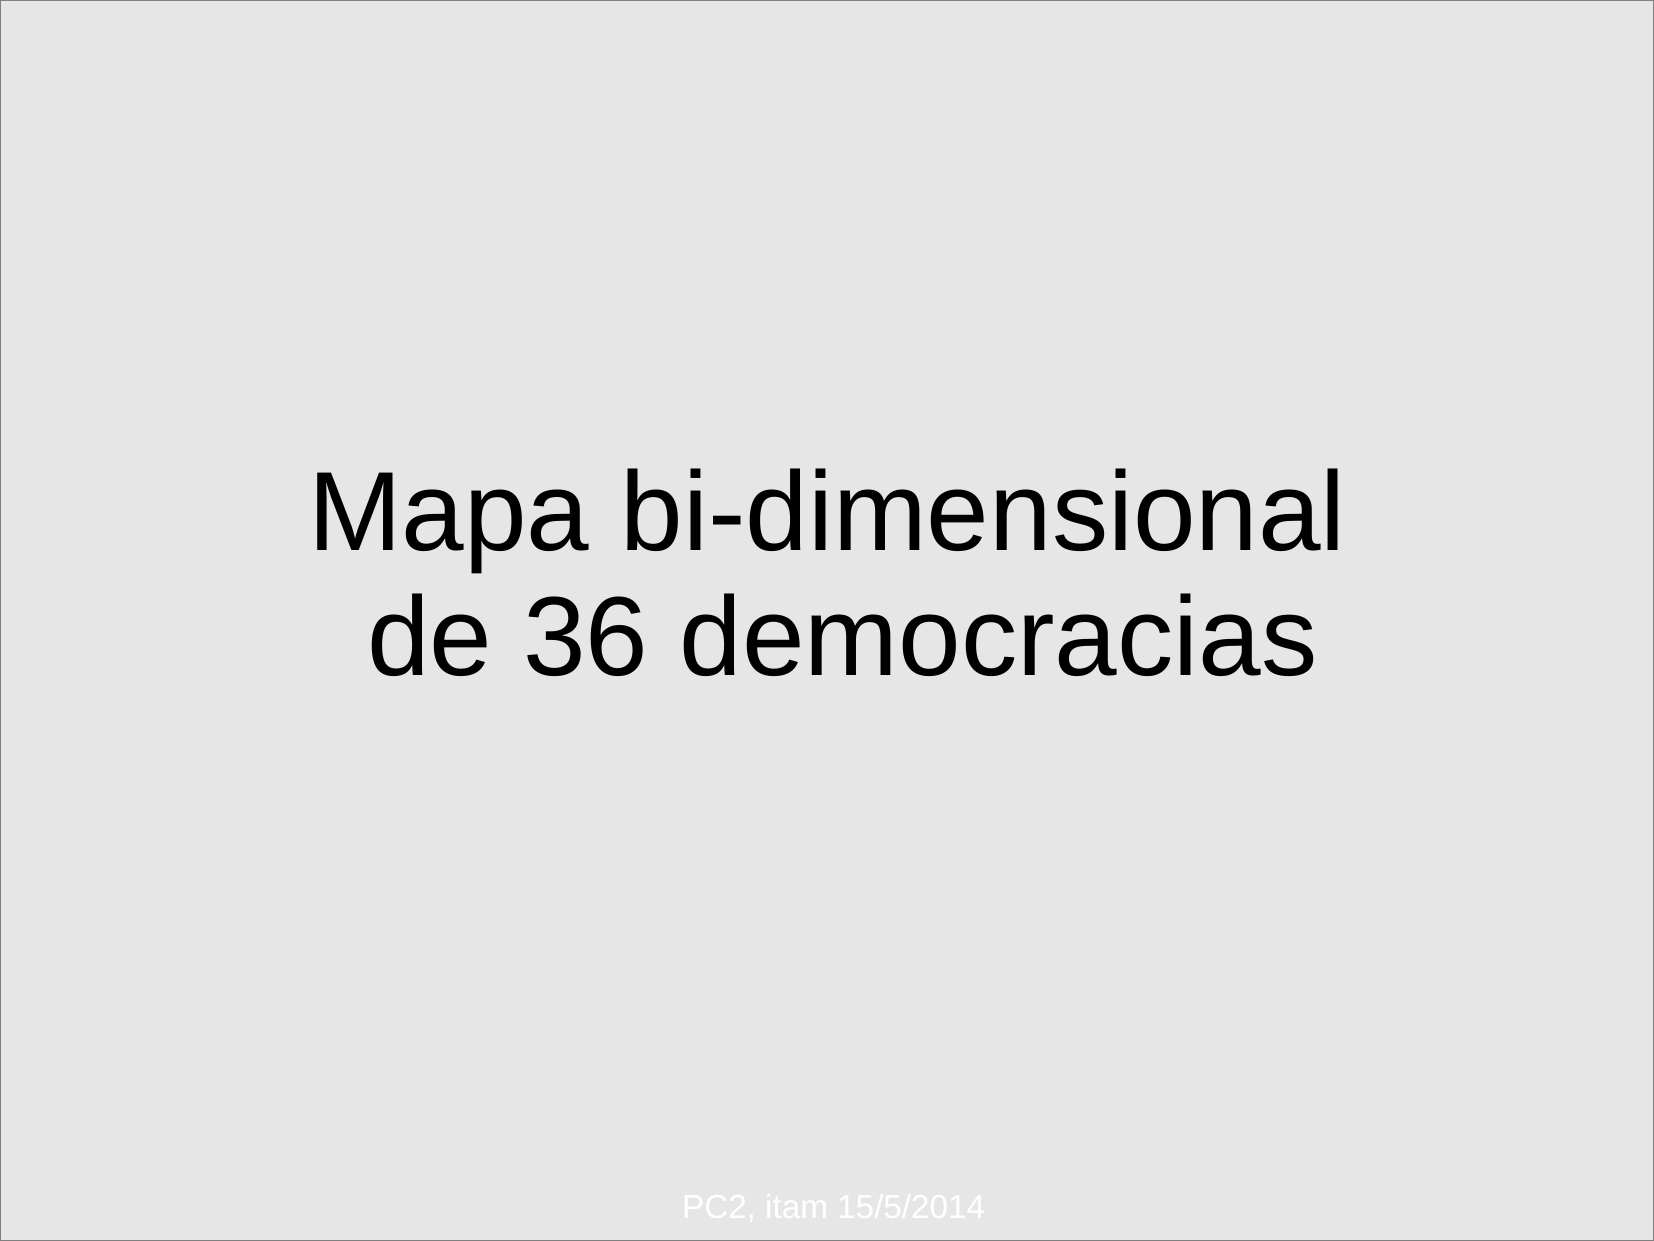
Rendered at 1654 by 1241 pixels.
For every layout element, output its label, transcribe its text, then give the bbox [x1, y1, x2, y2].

title Mapa bi-dimensional de 36 democracias [82, 303, 1571, 845]
